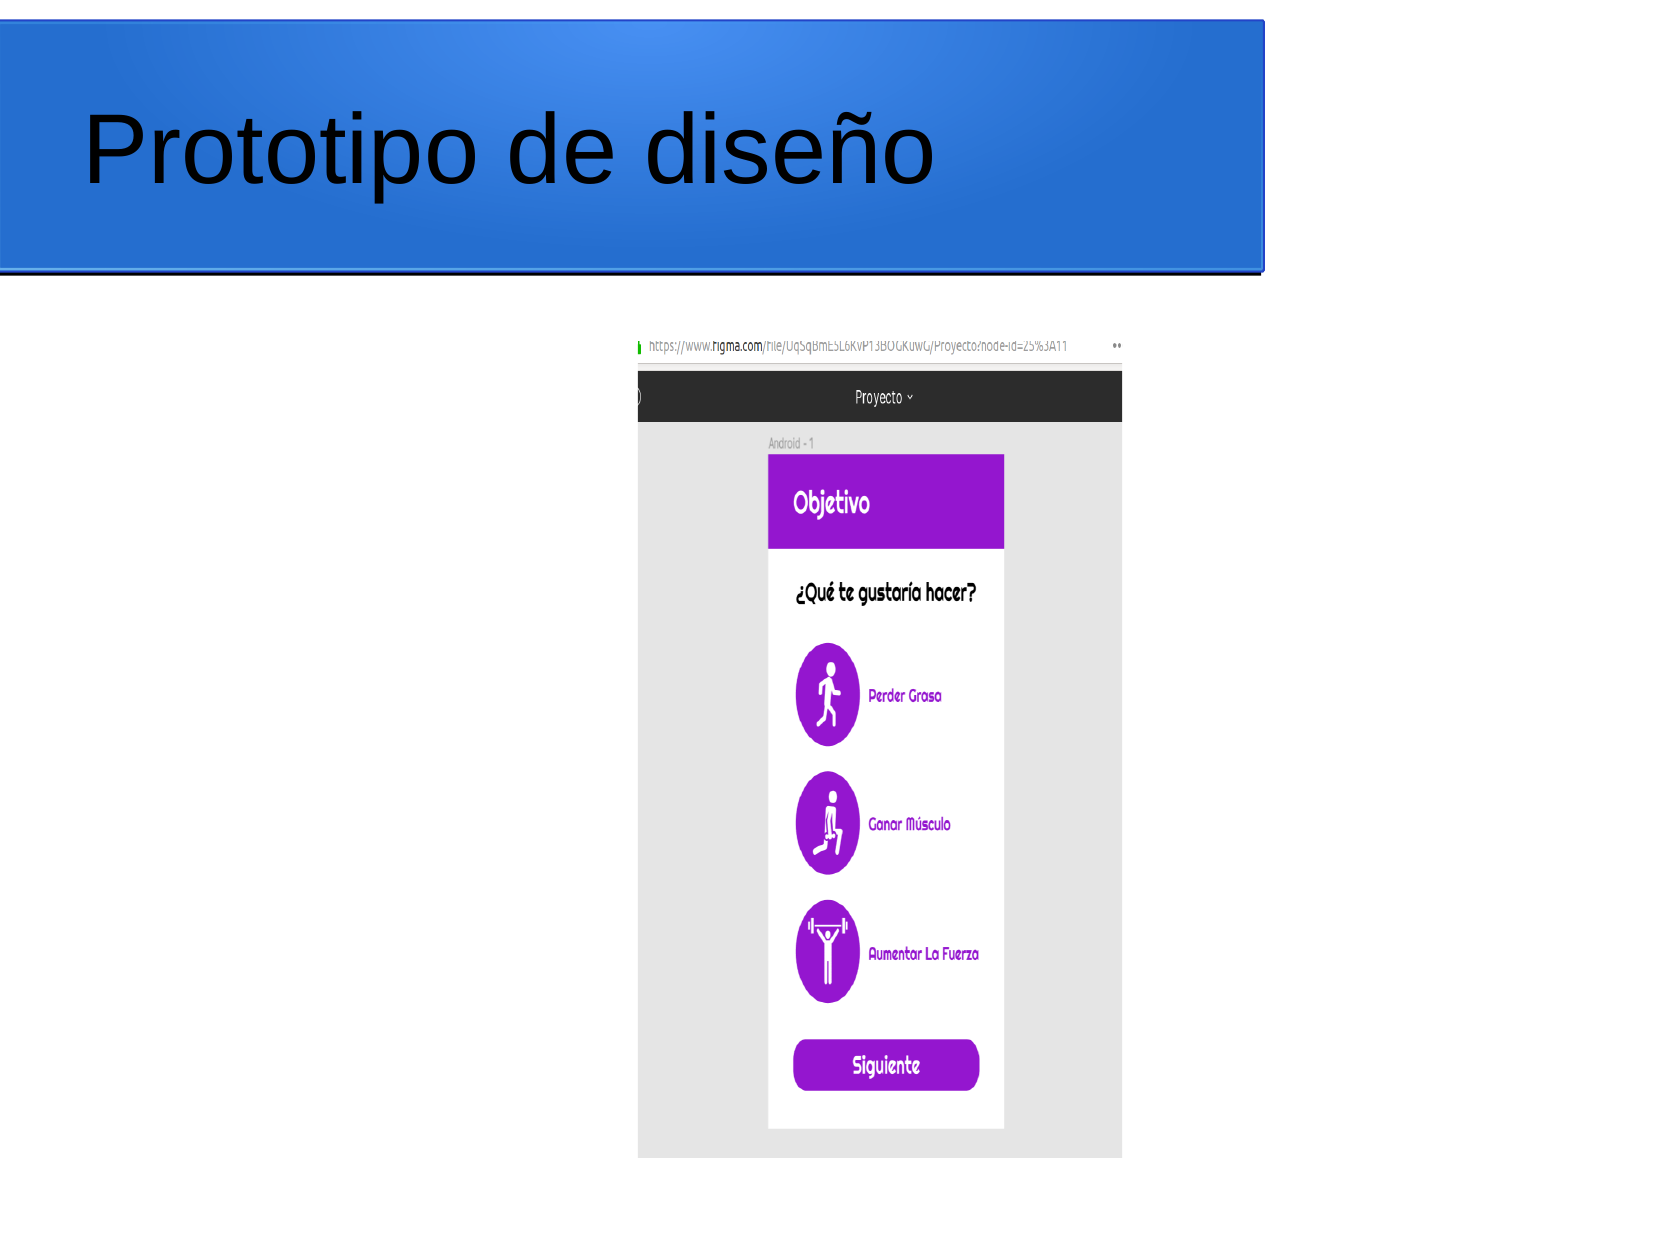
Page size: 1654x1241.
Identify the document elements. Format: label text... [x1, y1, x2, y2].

title Prototipo de diseño [82, 47, 1235, 252]
picture [637, 341, 1123, 1158]
